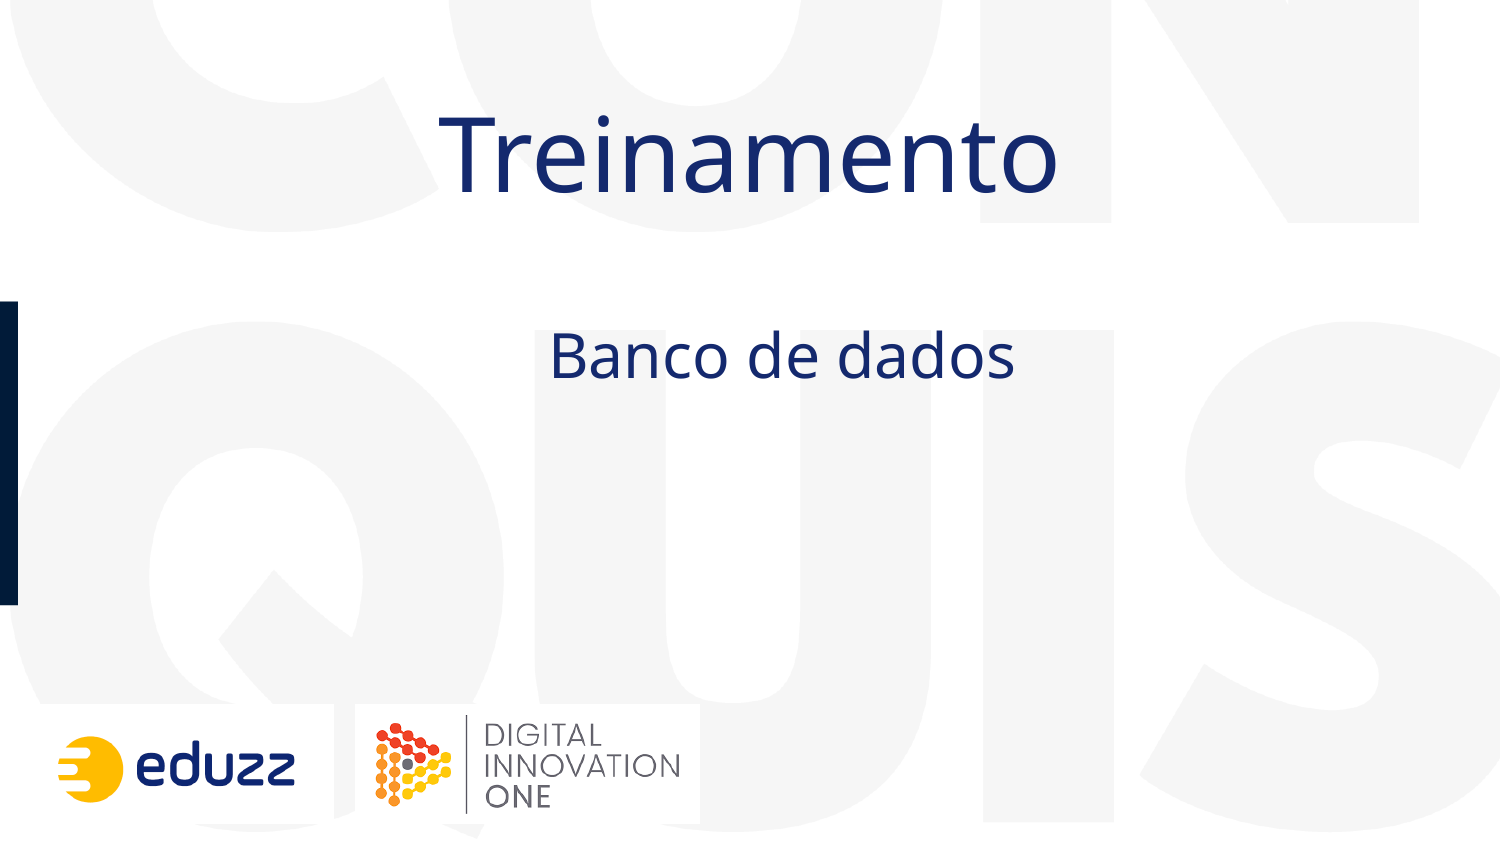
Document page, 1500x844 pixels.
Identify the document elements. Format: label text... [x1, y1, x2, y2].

text_box Treinamento [94, 73, 1406, 229]
text_box Banco de dados [126, 301, 1439, 407]
picture [0, 0, 1500, 844]
